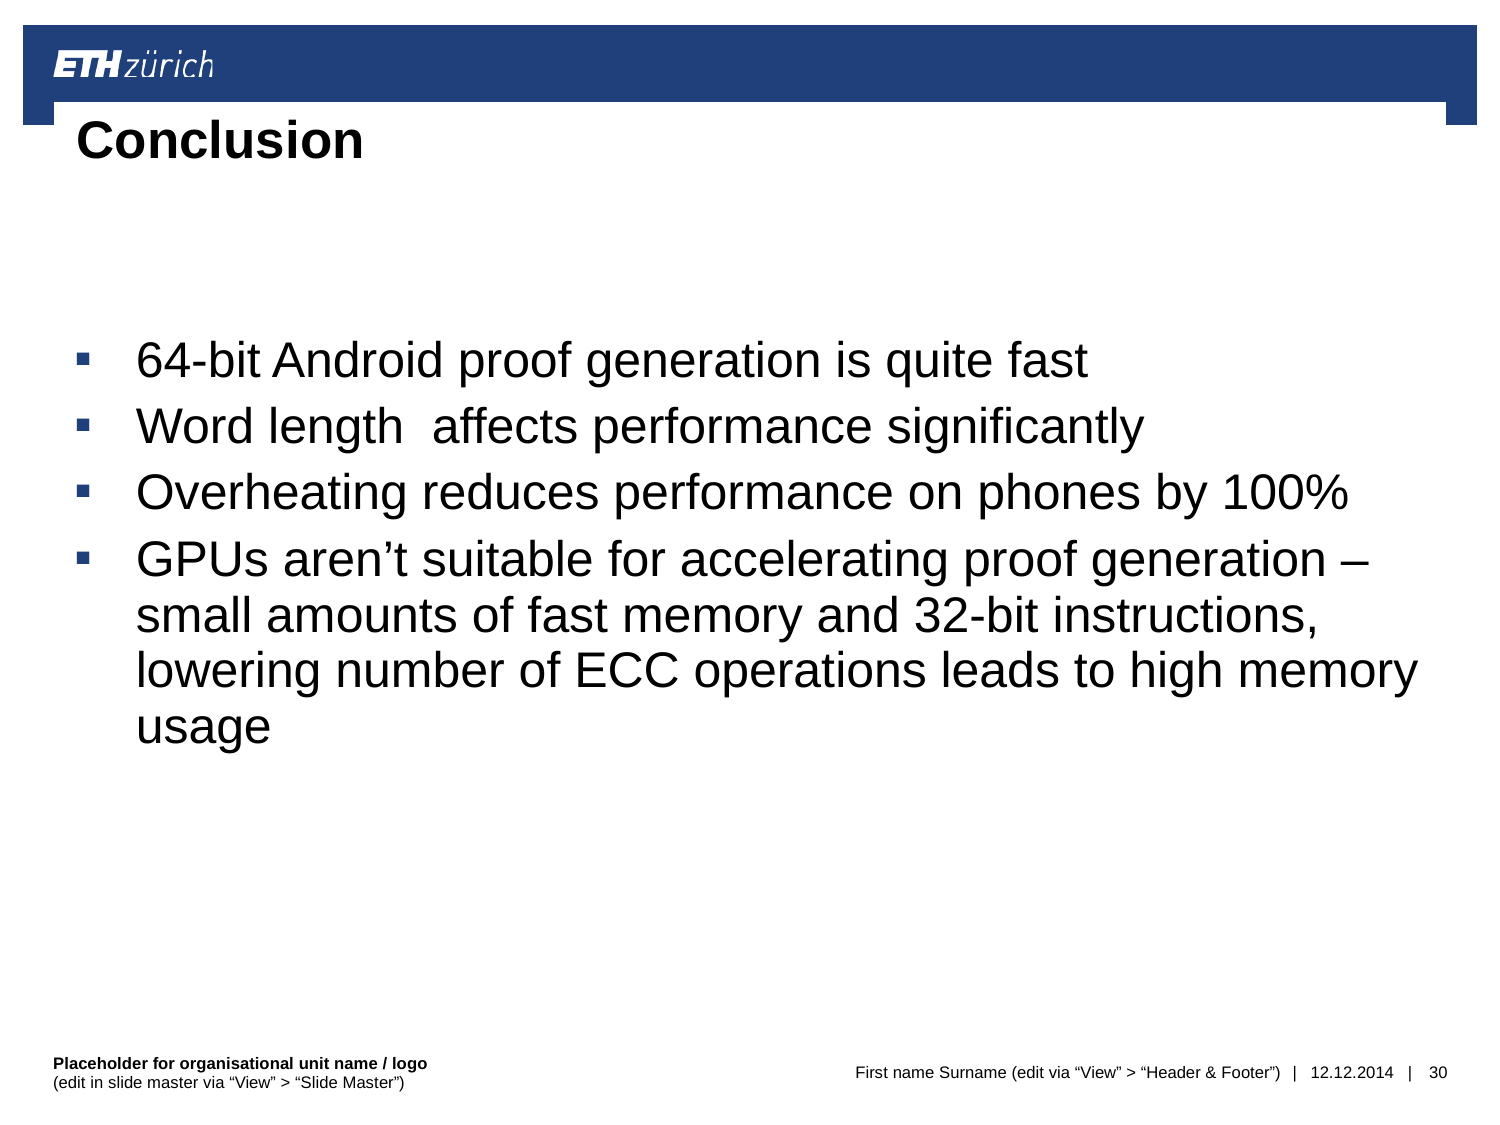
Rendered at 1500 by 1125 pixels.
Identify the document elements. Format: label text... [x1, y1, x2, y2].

title Conclusion [53, 101, 1447, 262]
list 64-bit Android proof generation is quite fast Word length affects performance significantly Overheating reduces performance on phones by 100% GPUs aren’t suitable for accelerating proof generation – small amounts of fast memory and 32-bit instructions, lowering number of ECC operations leads to high memory usage [53, 331, 1447, 1023]
